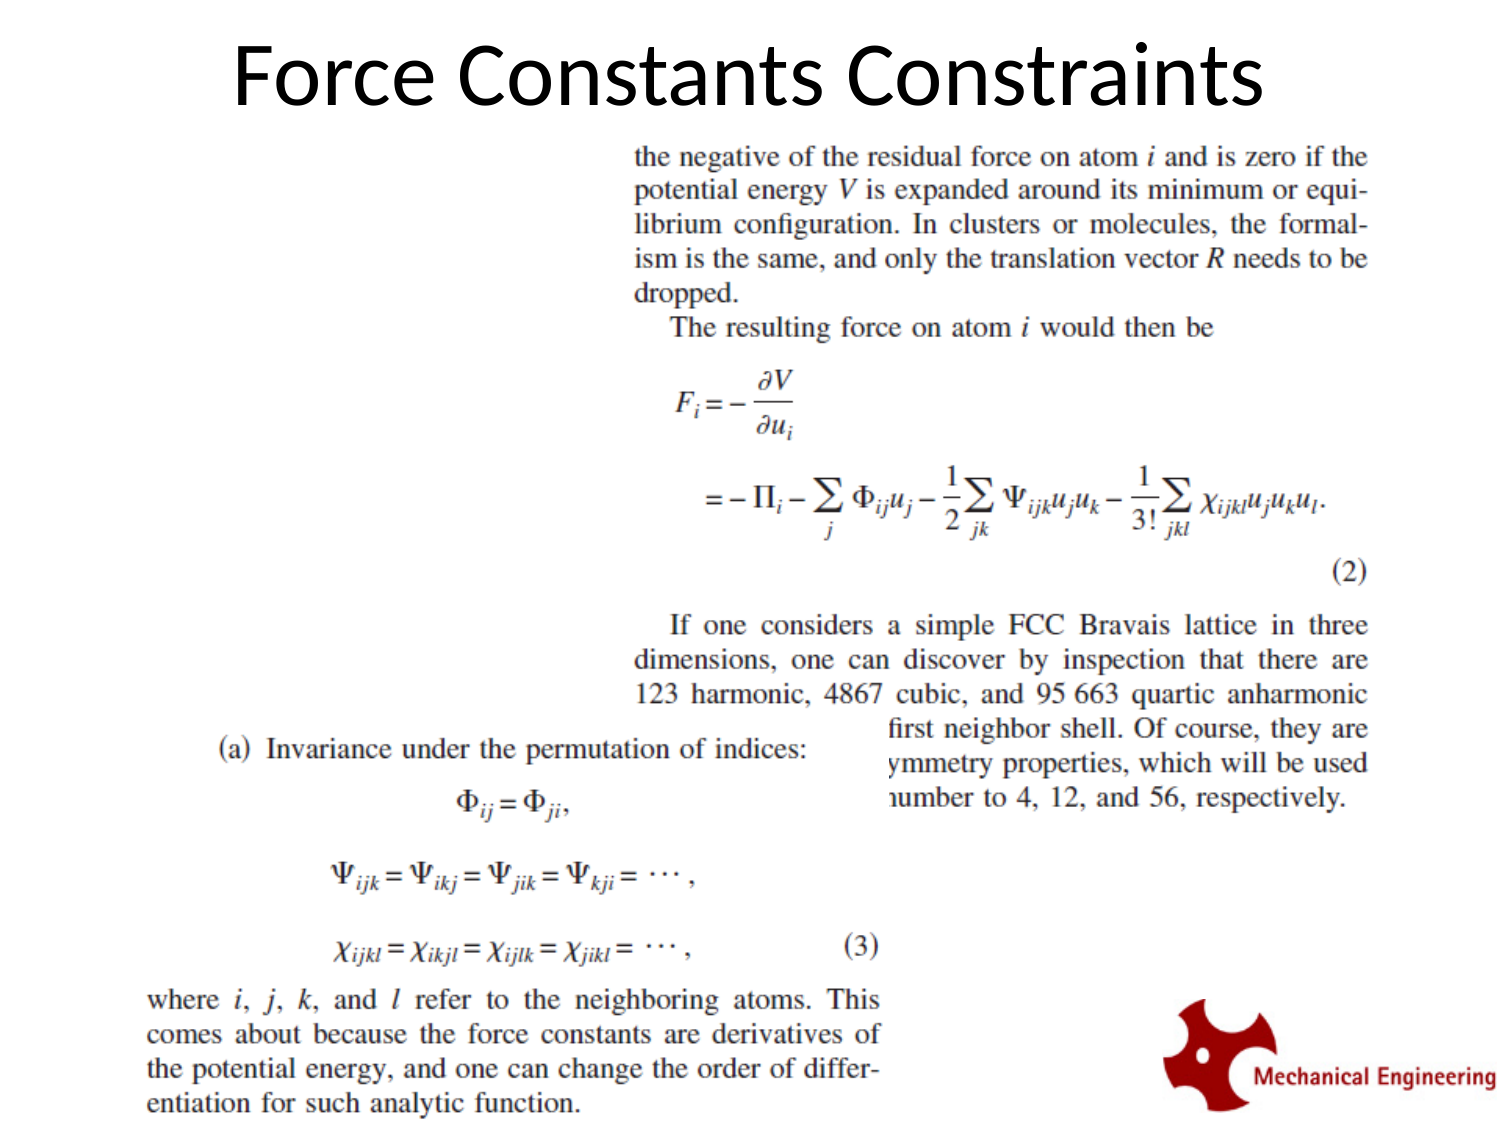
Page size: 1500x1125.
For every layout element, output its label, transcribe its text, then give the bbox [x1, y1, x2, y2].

picture [135, 125, 1396, 1122]
title Force Constants Constraints [75, 0, 1426, 163]
